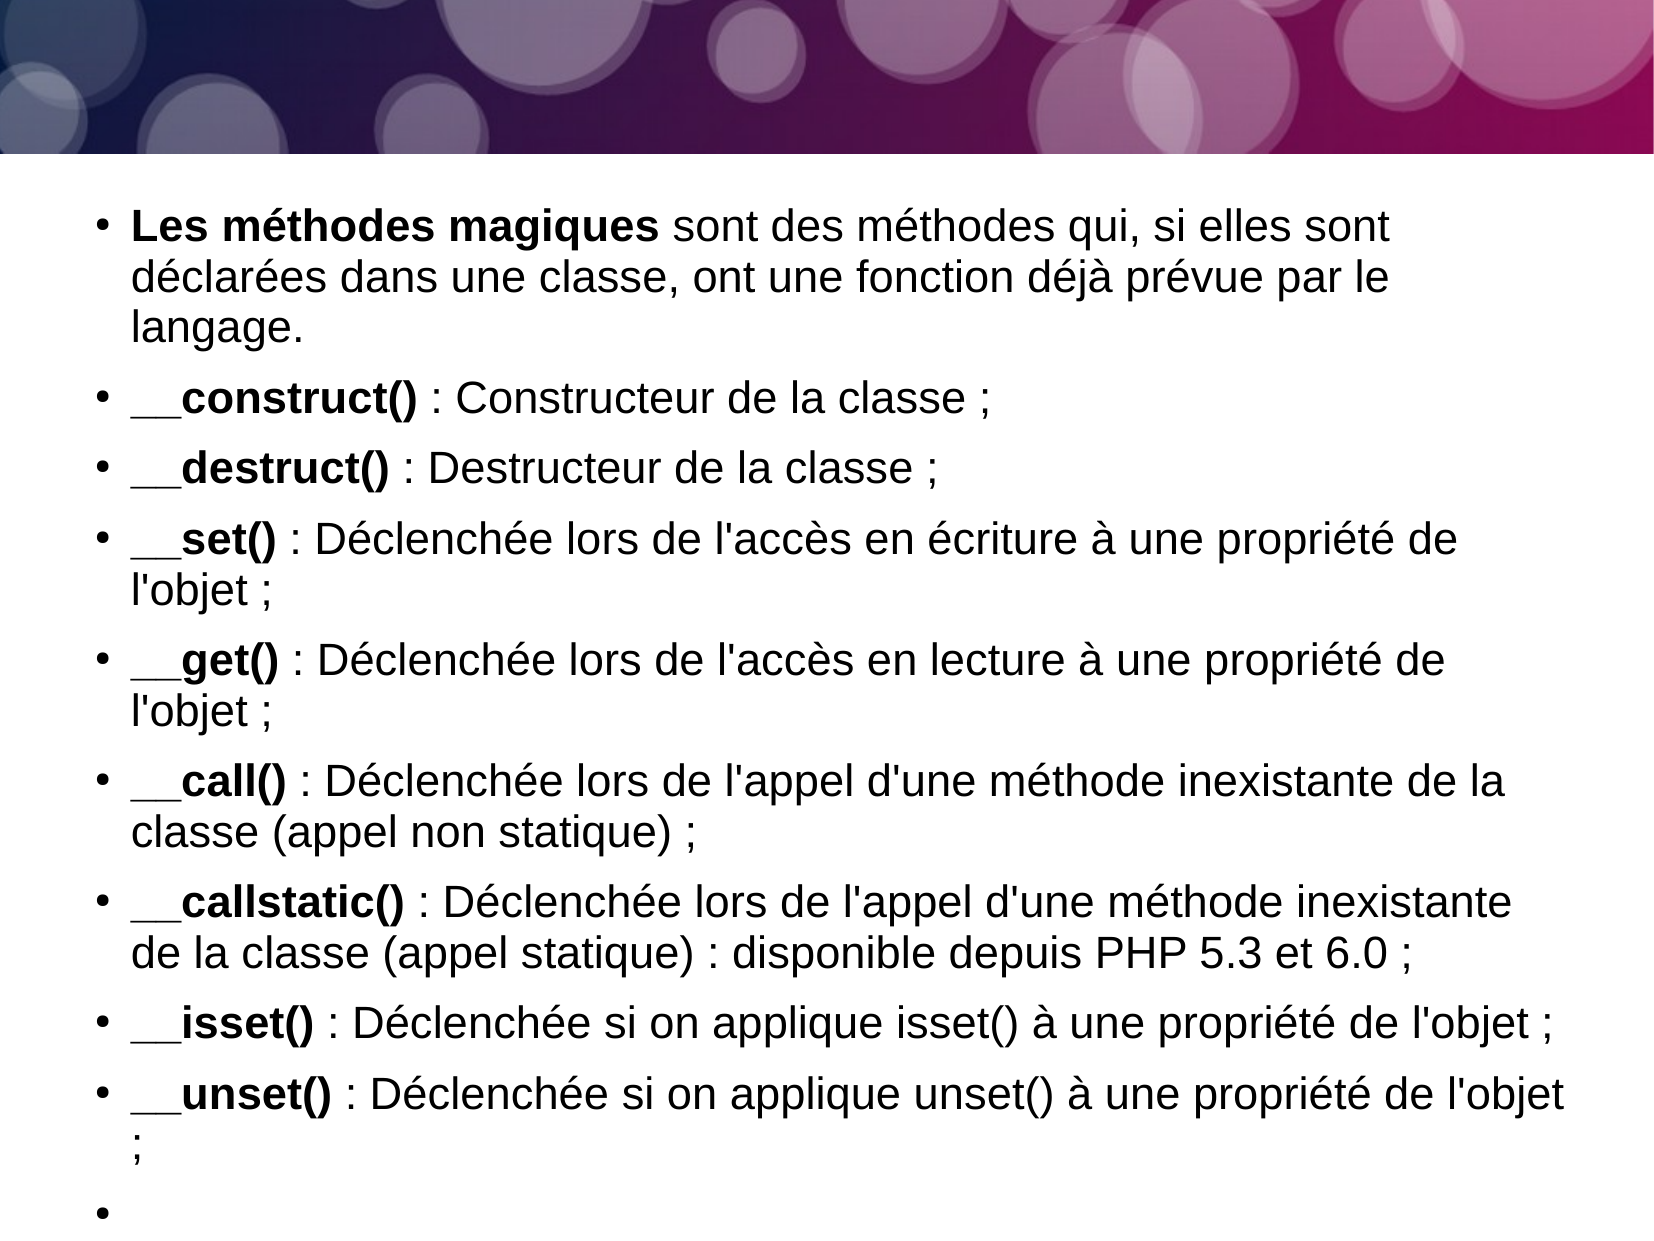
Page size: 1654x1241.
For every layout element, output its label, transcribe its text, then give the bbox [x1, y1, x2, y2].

list Les méthodes magiques sont des méthodes qui, si elles sont déclarées dans une classe, ont une fonction déjà prévue par le langage. __construct() : Constructeur de la classe ; __destruct() : Destructeur de la classe ; __set() : Déclenchée lors de l'accès en écriture à une propriété de l'objet ; __get() : Déclenchée lors de l'accès en lecture à une propriété de l'objet ; __call() : Déclenchée lors de l'appel d'une méthode inexistante de la classe (appel non statique) ; __callstatic() : Déclenchée lors de l'appel d'une méthode inexistante de la classe (appel statique) : disponible depuis PHP 5.3 et 6.0 ; __isset() : Déclenchée si on applique isset() à une propriété de l'objet ; __unset() : Déclenchée si on applique unset() à une propriété de l'objet ; [82, 200, 1571, 1217]
picture [0, 0, 1654, 154]
